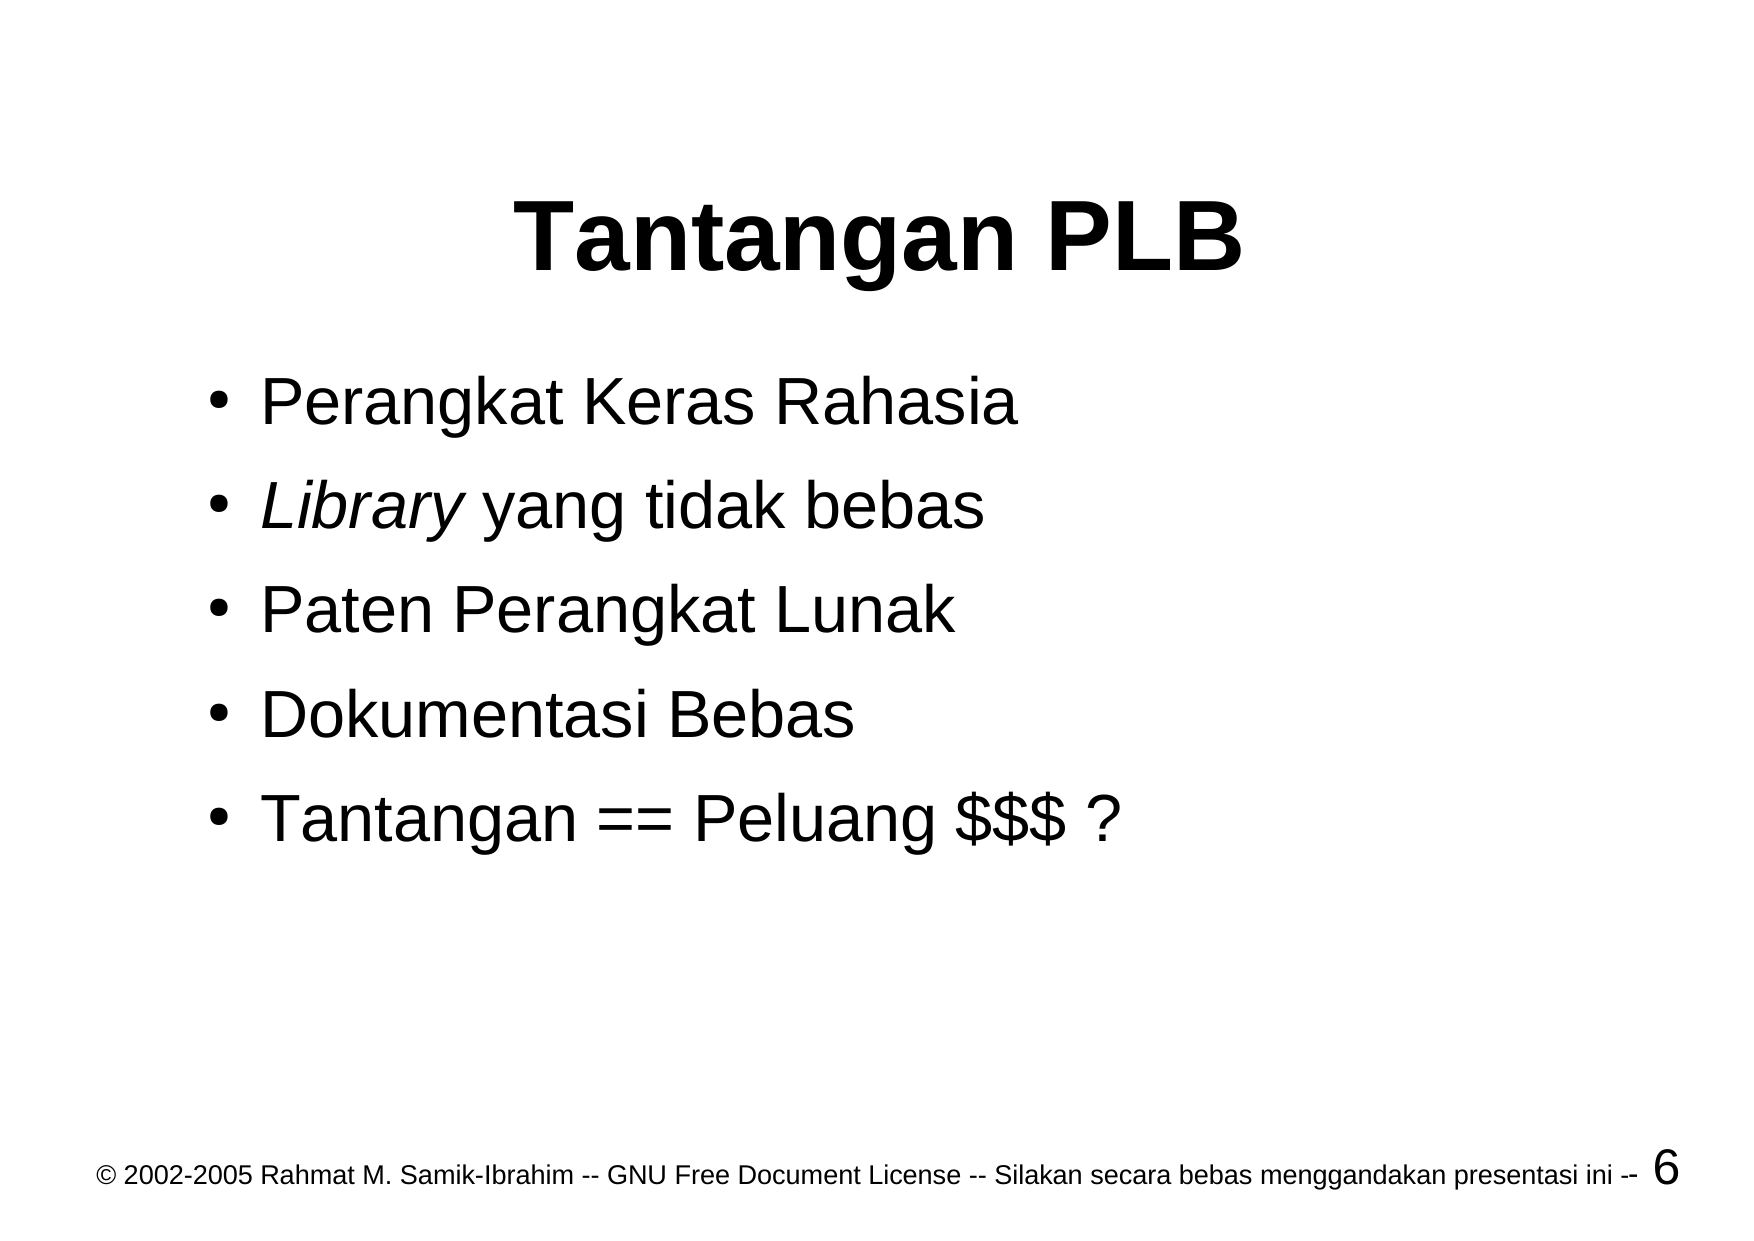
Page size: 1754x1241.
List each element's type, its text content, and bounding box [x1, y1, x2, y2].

title Tantangan PLB [171, 139, 1589, 332]
list Perangkat Keras Rahasia Library yang tidak bebas Paten Perangkat Lunak Dokumentasi Bebas Tantangan == Peluang $$$ ? [171, 363, 1589, 1090]
